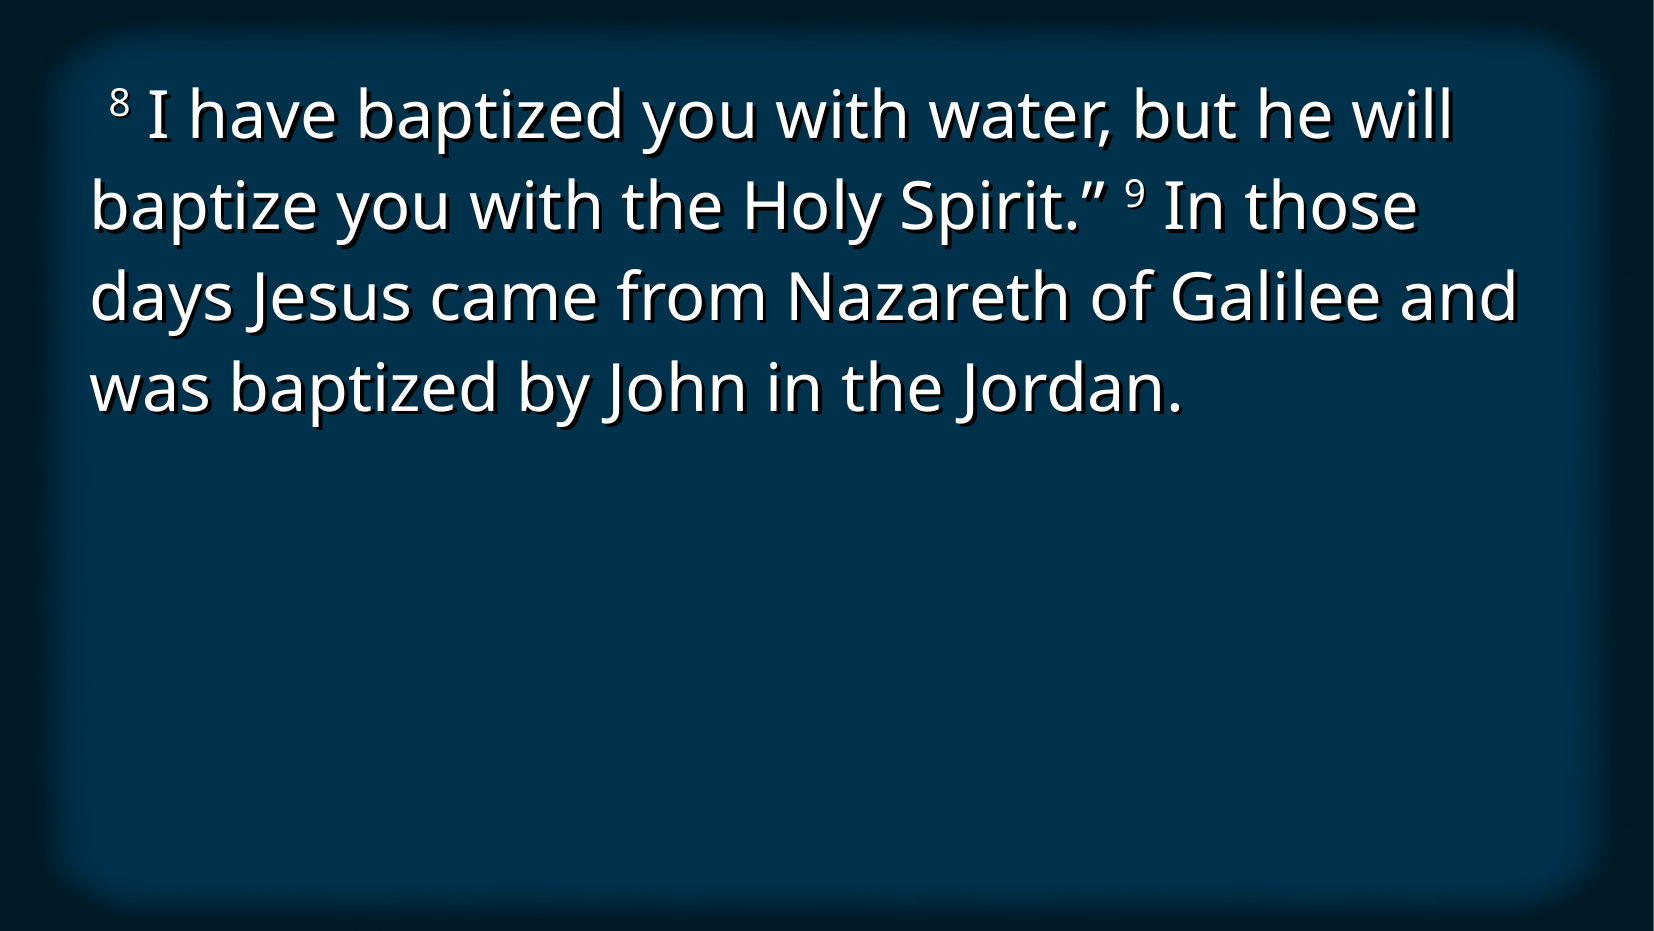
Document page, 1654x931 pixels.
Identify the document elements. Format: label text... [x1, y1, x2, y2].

picture [0, 0, 1654, 931]
text_box 8 I have baptized you with water, but he will baptize you with the Holy Spirit.” 9 In those days Jesus came from Nazareth of Galilee and was baptized by John in the Jordan. [75, 60, 1591, 519]
